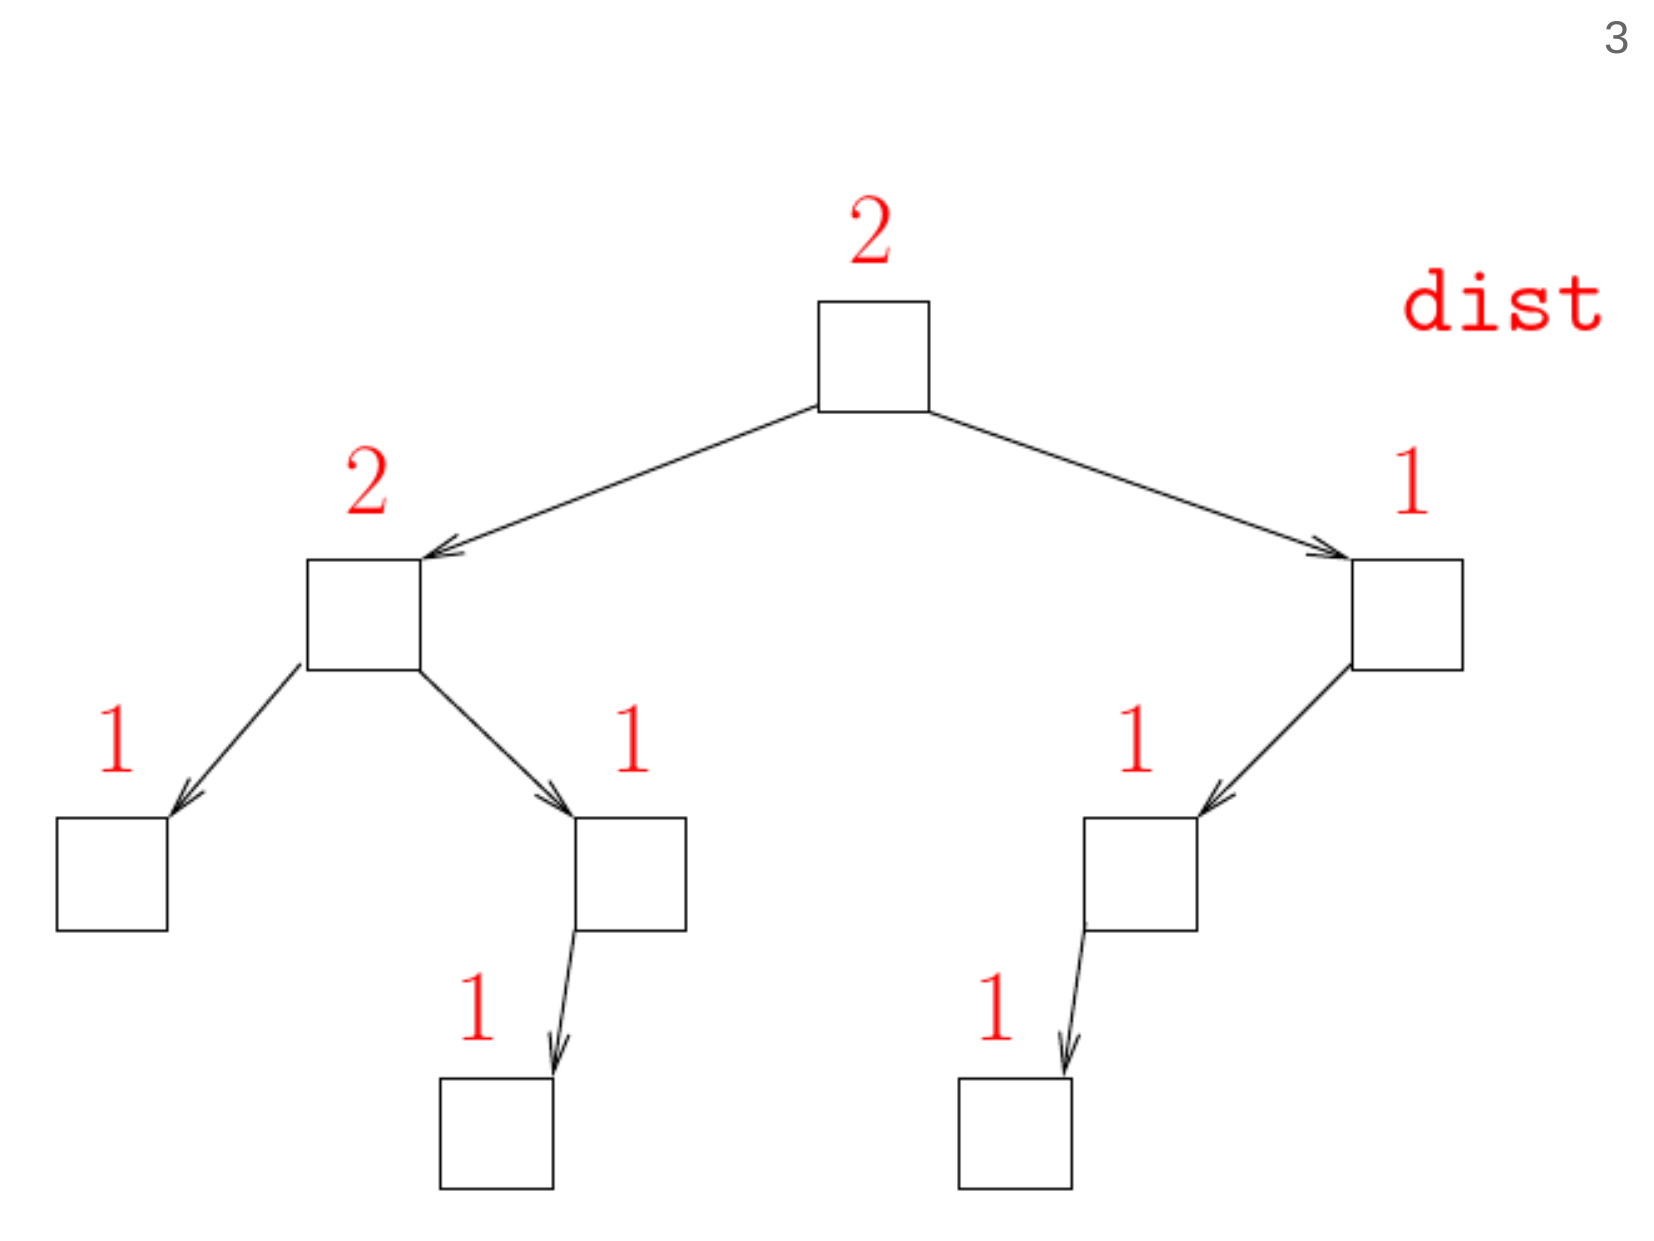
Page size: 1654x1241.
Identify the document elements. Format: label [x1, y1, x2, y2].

picture [44, 191, 1610, 1206]
